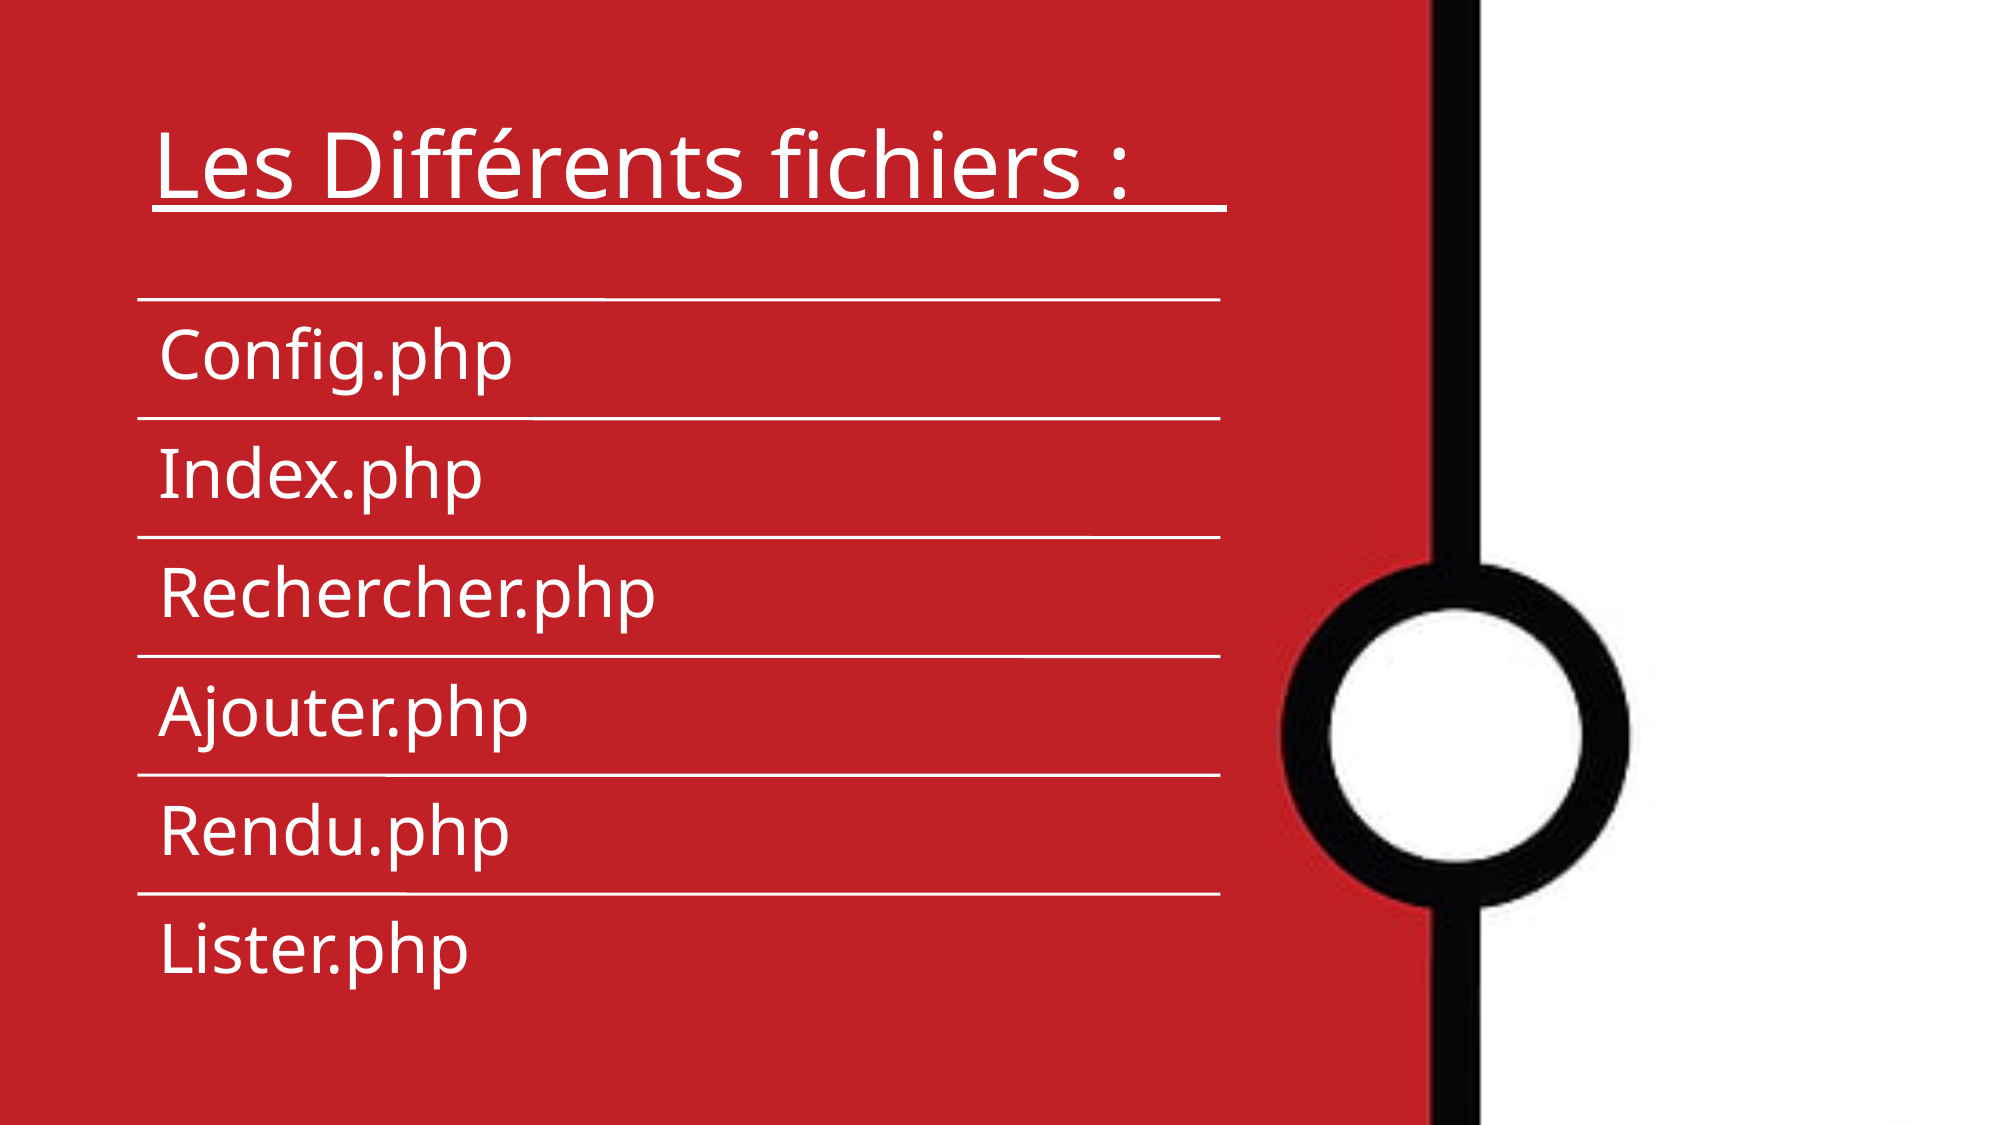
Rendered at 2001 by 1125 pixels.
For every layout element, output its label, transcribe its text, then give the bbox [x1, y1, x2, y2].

title Les Différents fichiers : [137, 59, 1863, 278]
text_box Lister.php [137, 894, 1221, 1013]
picture [0, 0, 2000, 1125]
text_box Rendu.php [137, 775, 1221, 894]
text_box Rechercher.php [137, 537, 1221, 656]
text_box Ajouter.php [137, 656, 1221, 775]
text_box Config.php [137, 299, 1221, 418]
text_box Index.php [137, 418, 1221, 537]
